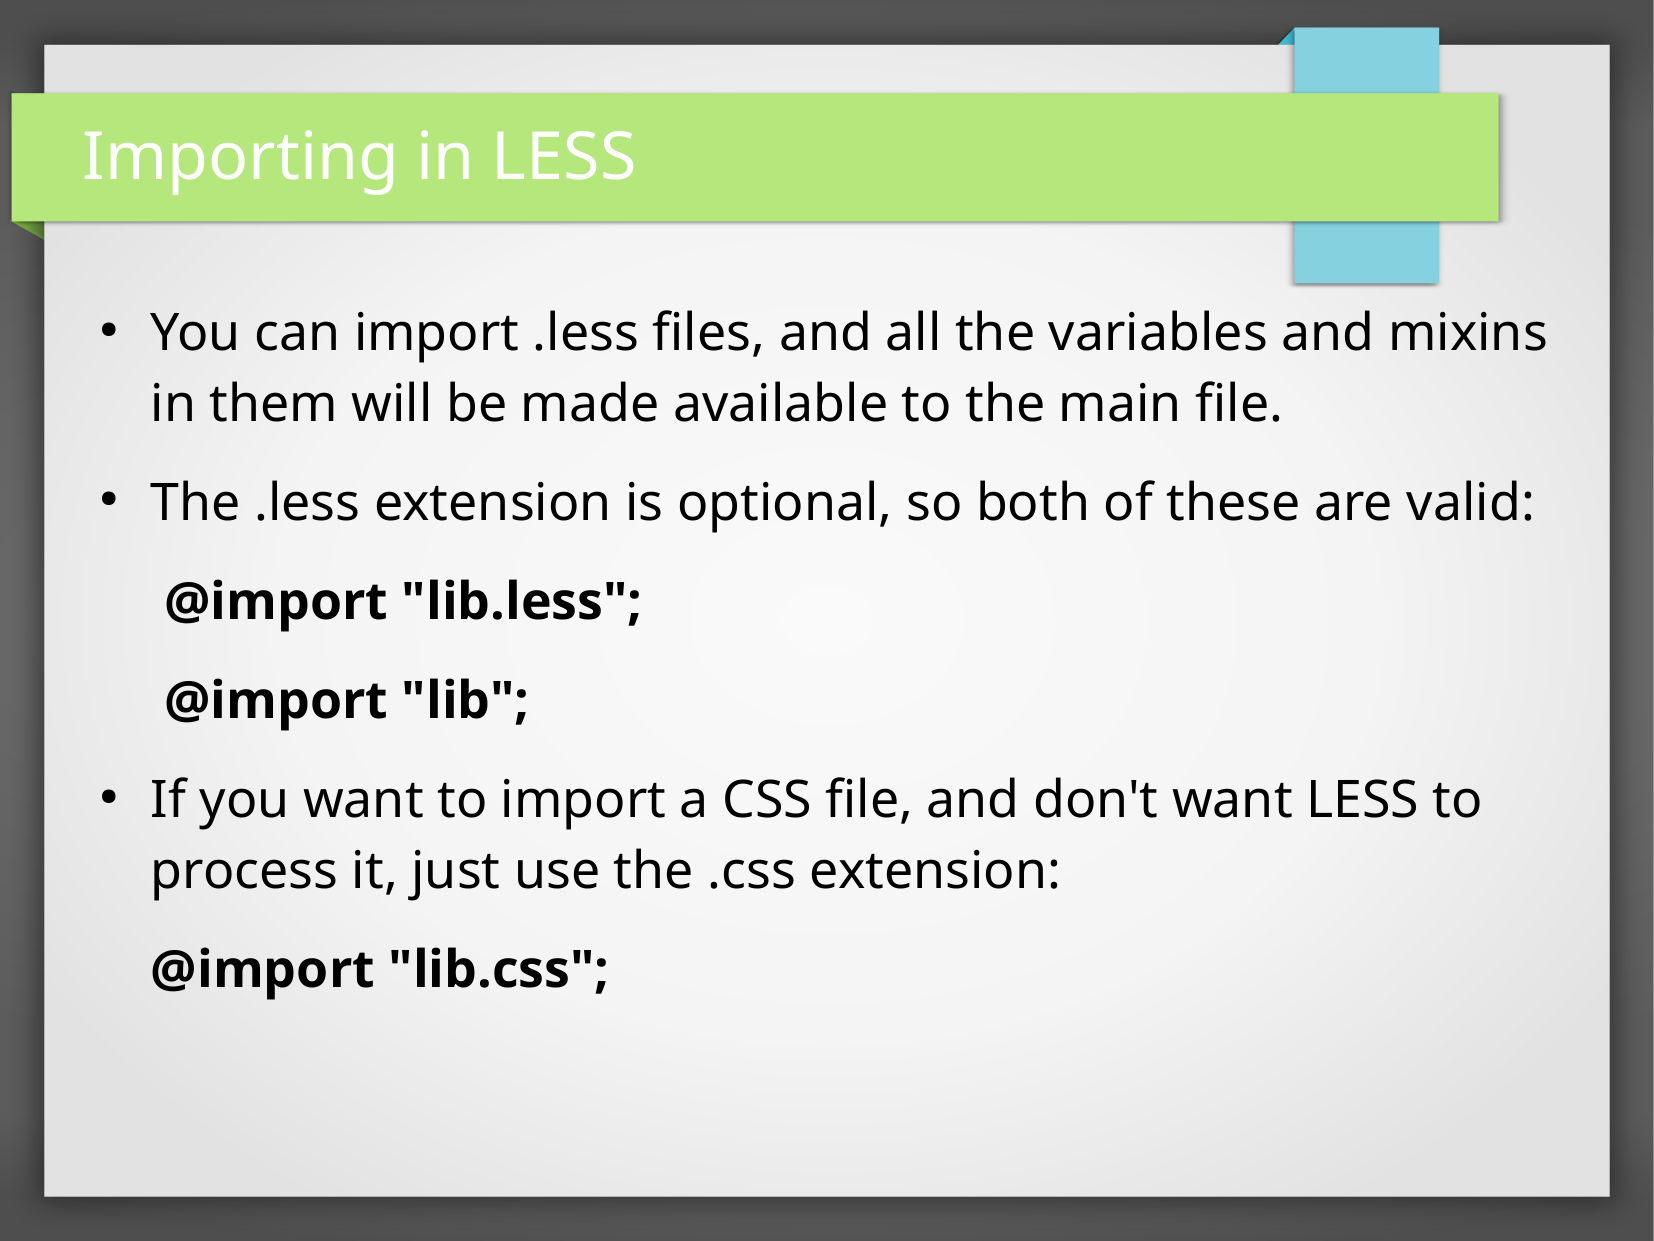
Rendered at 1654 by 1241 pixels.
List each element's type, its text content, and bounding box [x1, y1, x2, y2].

title Importing in LESS [82, 94, 1264, 213]
picture [0, 0, 1654, 1241]
list You can import .less files, and all the variables and mixins in them will be made available to the main file. The .less extension is optional, so both of these are valid: @import "lib.less"; @import "lib"; If you want to import a CSS file, and don't want LESS to process it, just use the .css extension: @import "lib.css"; [82, 295, 1571, 1015]
